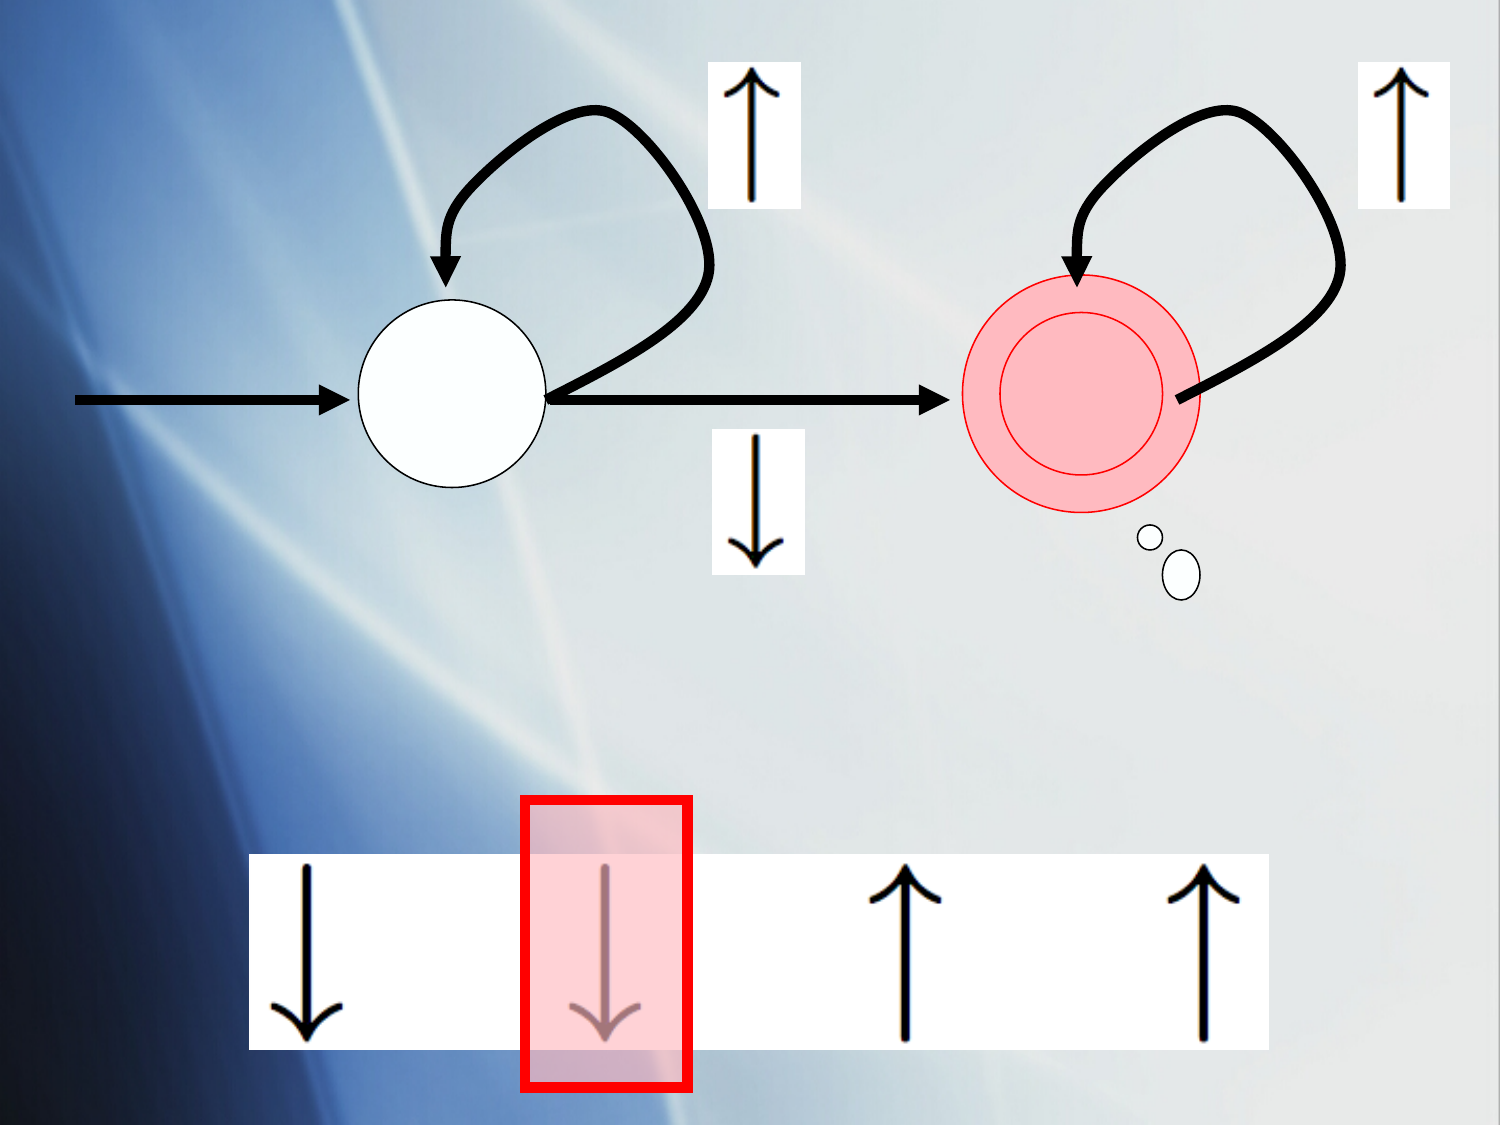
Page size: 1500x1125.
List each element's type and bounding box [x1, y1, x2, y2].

text_box [1137, 524, 1163, 550]
text_box [1162, 549, 1201, 601]
picture [0, 0, 1500, 1125]
text_box [525, 800, 688, 1088]
text_box [962, 275, 1201, 513]
text_box [358, 299, 546, 488]
